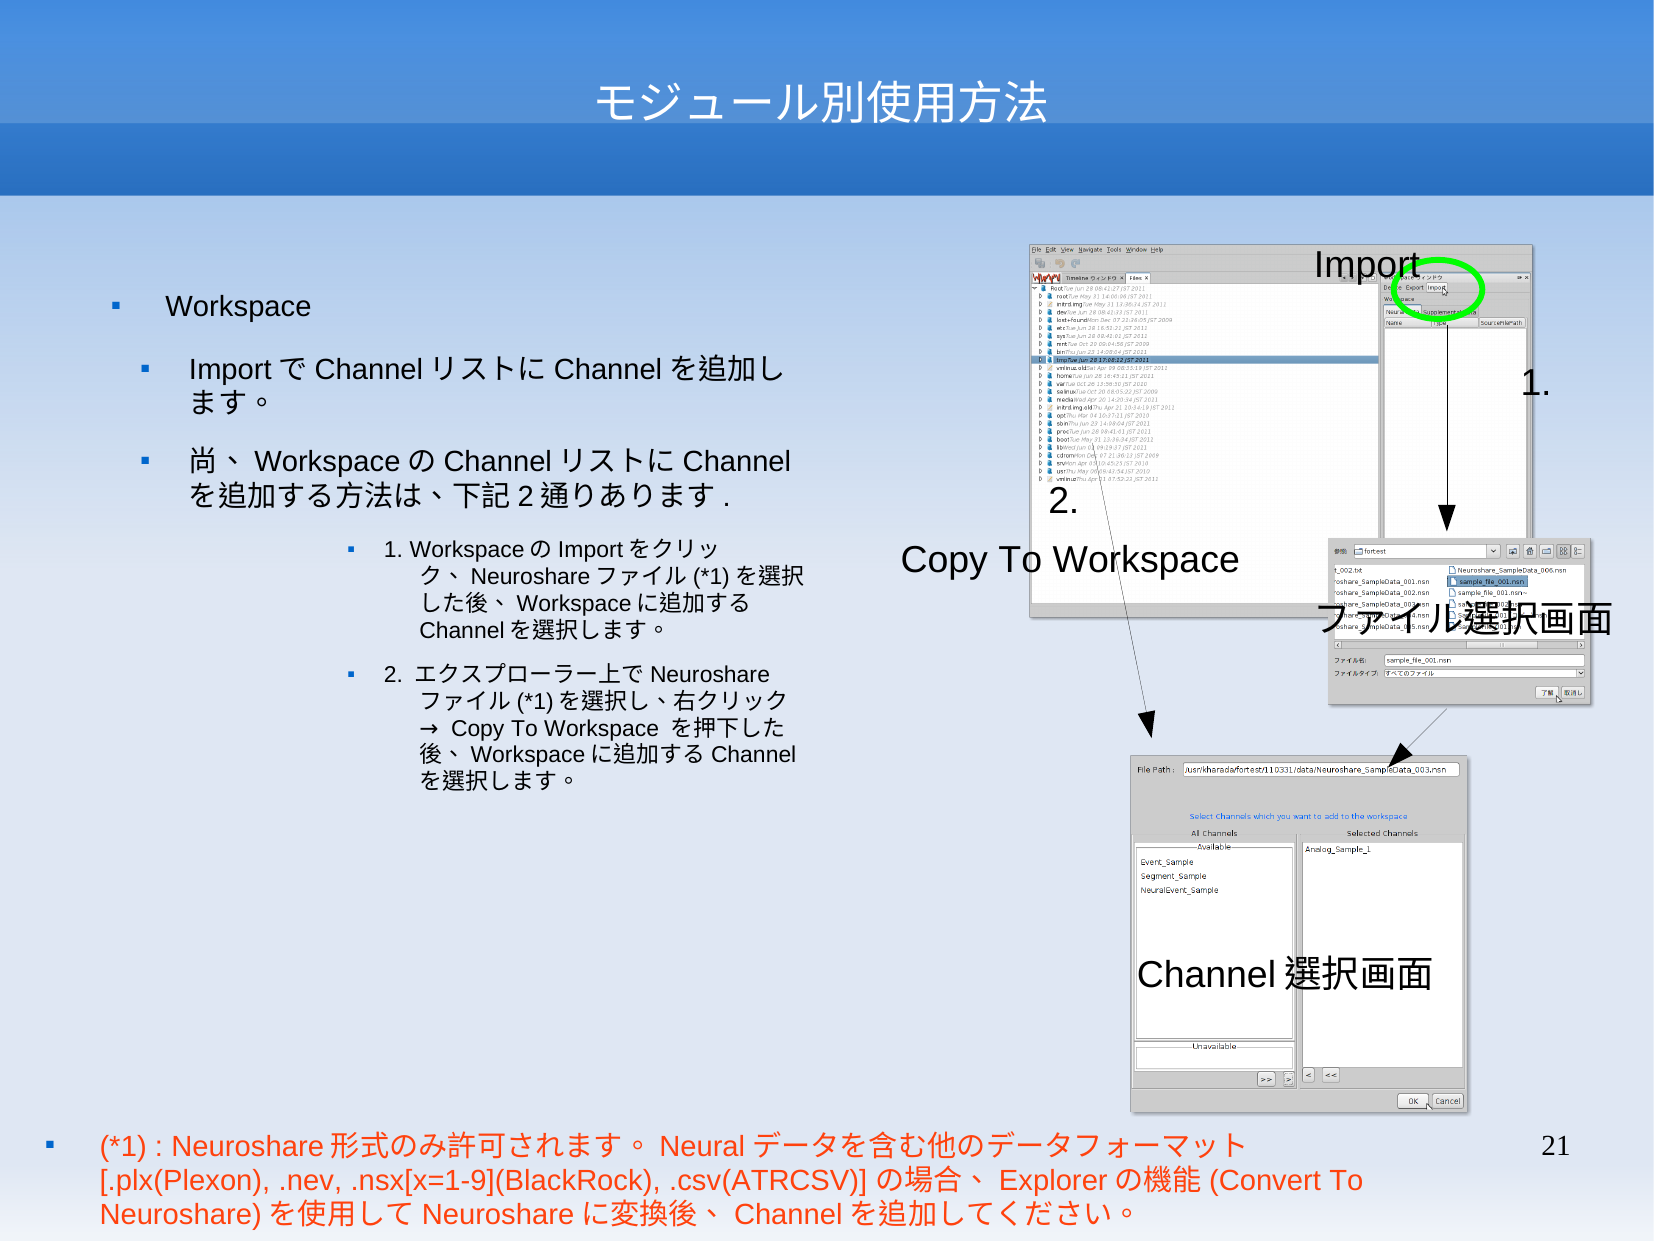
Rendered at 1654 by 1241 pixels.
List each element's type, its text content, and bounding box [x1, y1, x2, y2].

title モジュール別使用方法 [76, 0, 1565, 208]
text_box 2. [1033, 472, 1095, 530]
text_box Import [1299, 236, 1436, 294]
text_box Channel選択画面 [1122, 944, 1450, 1004]
text_box (*1) : Neuroshare形式のみ許可されます。Neuralデータを含む他のデータフォーマット[.plx(Plexon), .nev, .nsx[x=1-9](BlackRock), .csv(ATRCSV)]の場合、Explorerの機能(Convert To Neuroshare)を使用してNeuroshareに変換後、Channelを追加してください。 [28, 1128, 1512, 1232]
text_box 1. [1505, 354, 1567, 412]
picture [0, 0, 1654, 1241]
text_box Copy To Workspace [885, 531, 1255, 589]
list Workspace ImportでChannelリストにChannelを追加します。 尚、WorkspaceのChannelリストにChannelを追加する方法は、下記2通りあります. 1. WorkspaceのImportをクリック、Neuroshareファイル(*1)を選択した後、Workspaceに追加するChannelを選択します。 2. エクスプローラー上でNeuroshareファイル(*1)を選択し、右クリック → Copy To Workspace を押下した後、Workspaceに追加するChannelを選択します。 [82, 290, 809, 1109]
text_box ファイル選択画面 [1299, 590, 1629, 649]
